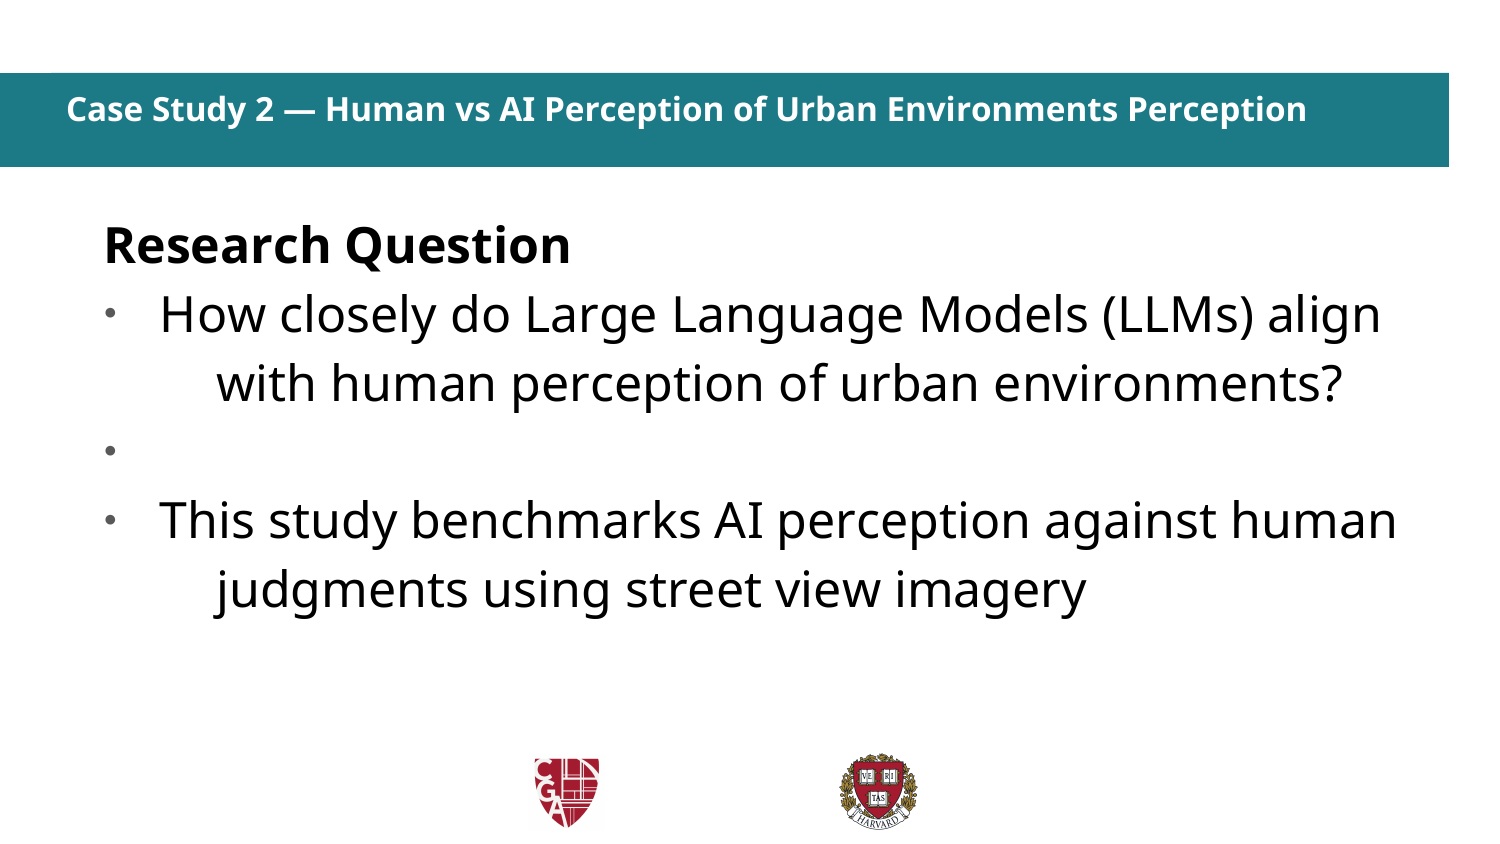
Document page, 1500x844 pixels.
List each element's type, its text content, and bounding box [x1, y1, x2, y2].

title Case Study 2 — Human vs AI Perception of Urban Environments Perception [51, 72, 1449, 167]
list Research Question How closely do Large Language Models (LLMs) align with human perception of urban environments? This study benchmarks AI perception against human judgments using street view imagery [51, 189, 1449, 754]
